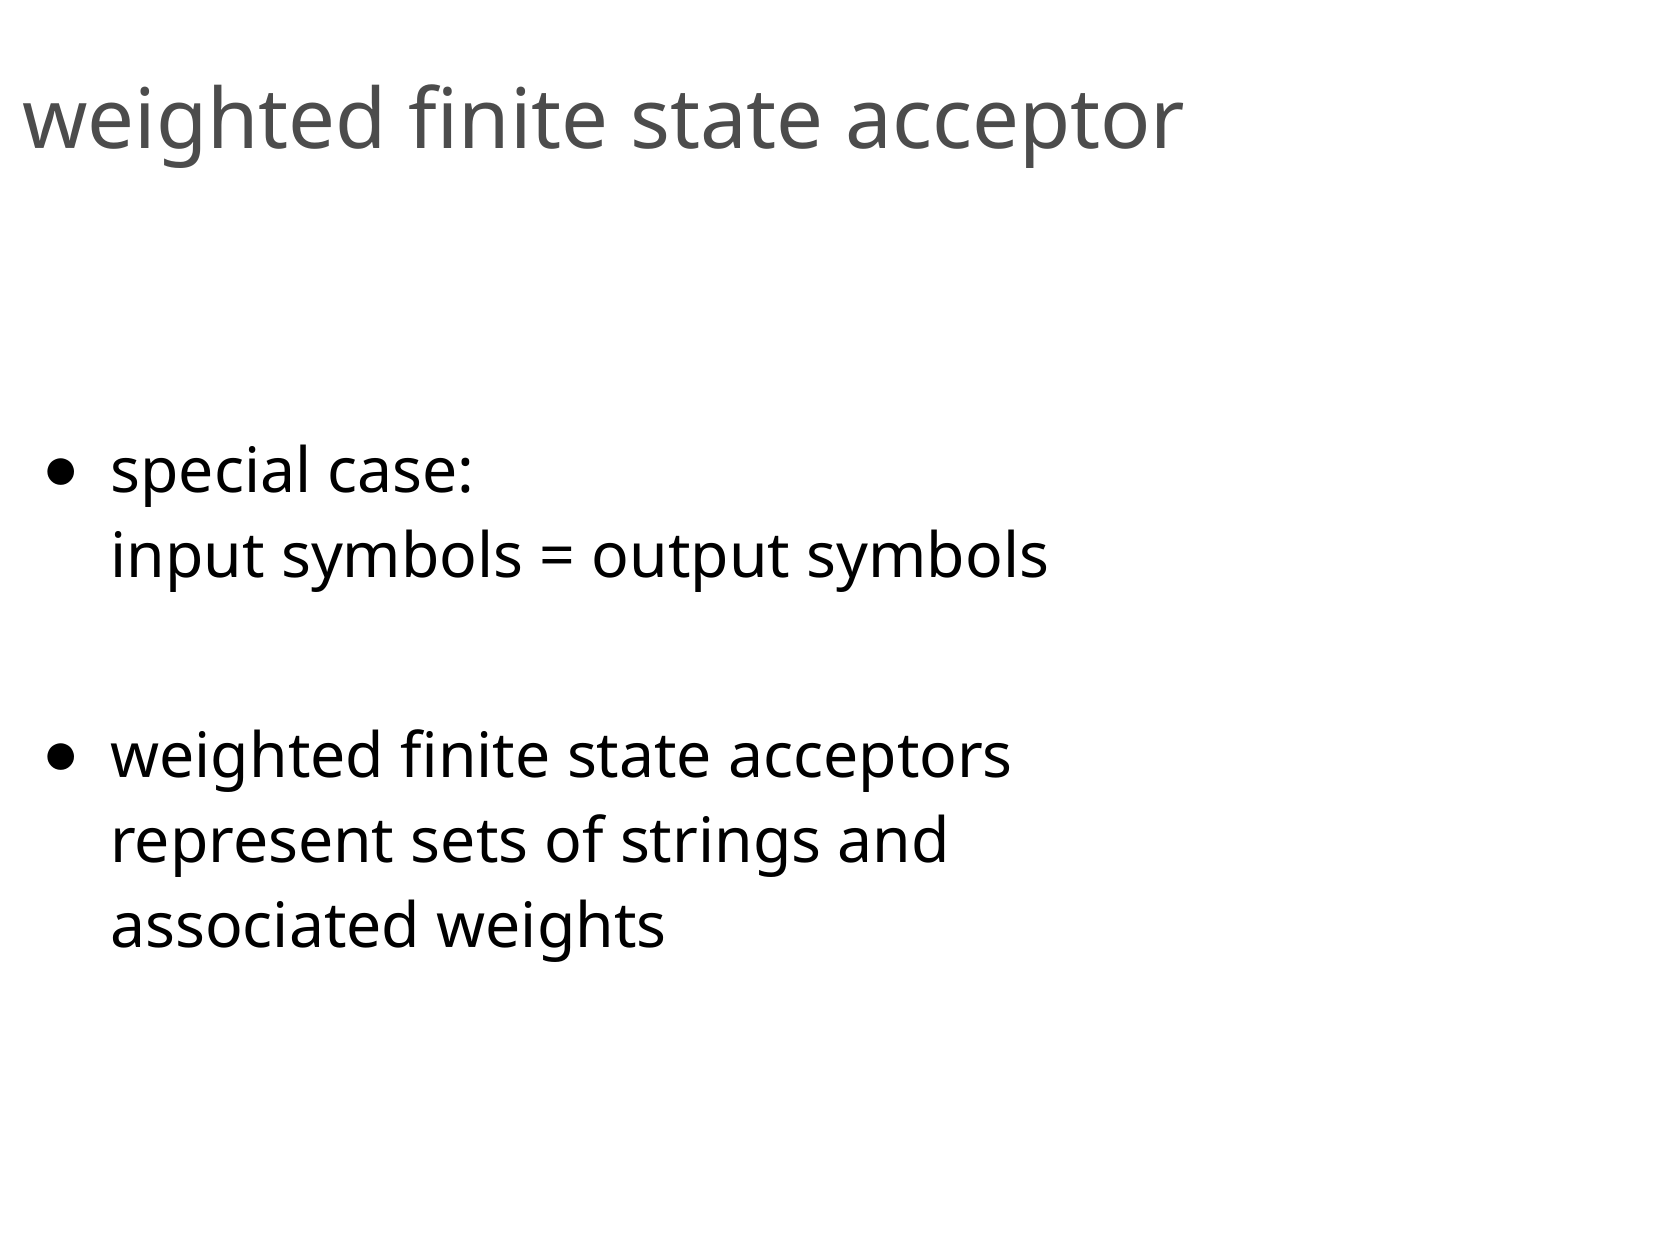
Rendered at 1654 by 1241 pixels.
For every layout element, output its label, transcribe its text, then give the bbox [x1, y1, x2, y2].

title weighted finite state acceptor [22, 26, 1654, 205]
list special case: input symbols = output symbols weighted finite state acceptors represent sets of strings and associated weights [25, 233, 1654, 1158]
